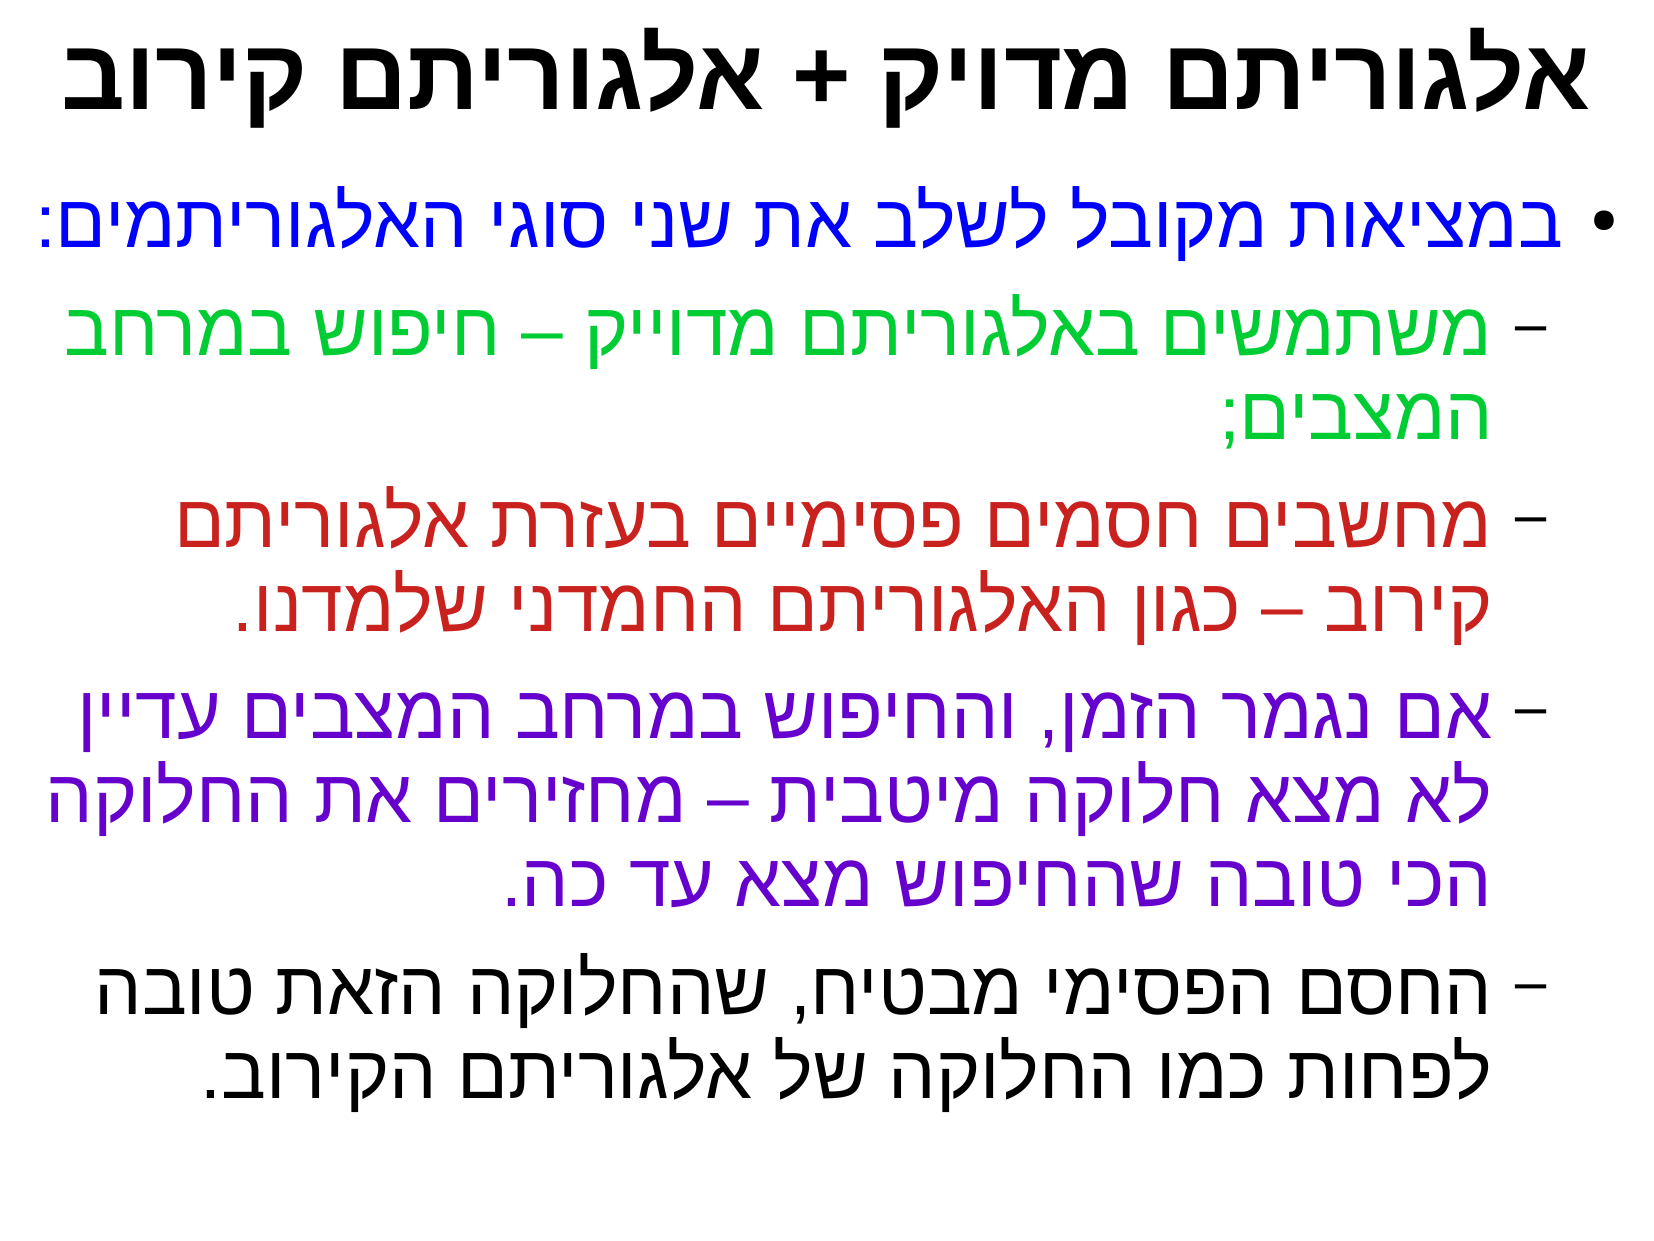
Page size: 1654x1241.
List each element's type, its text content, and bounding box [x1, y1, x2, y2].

list במציאות מקובל לשלב את שני סוגי האלגוריתמים: משתמשים באלגוריתם מדוייק – חיפוש במרחב המצבים; מחשבים חסמים פסימיים בעזרת אלגוריתם קירוב – כגון האלגוריתם החמדני שלמדנו. אם נגמר הזמן, והחיפוש במרחב המצבים עדיין לא מצא חלוקה מיטבית – מחזירים את החלוקה הכי טובה שהחיפוש מצא עד כה. החסם הפסימי מבטיח, שהחלוקה הזאת טובה לפחות כמו החלוקה של אלגוריתם הקירוב. [0, 180, 1636, 1186]
title אלגוריתם מדויק + אלגוריתם קירוב [0, 0, 1654, 151]
